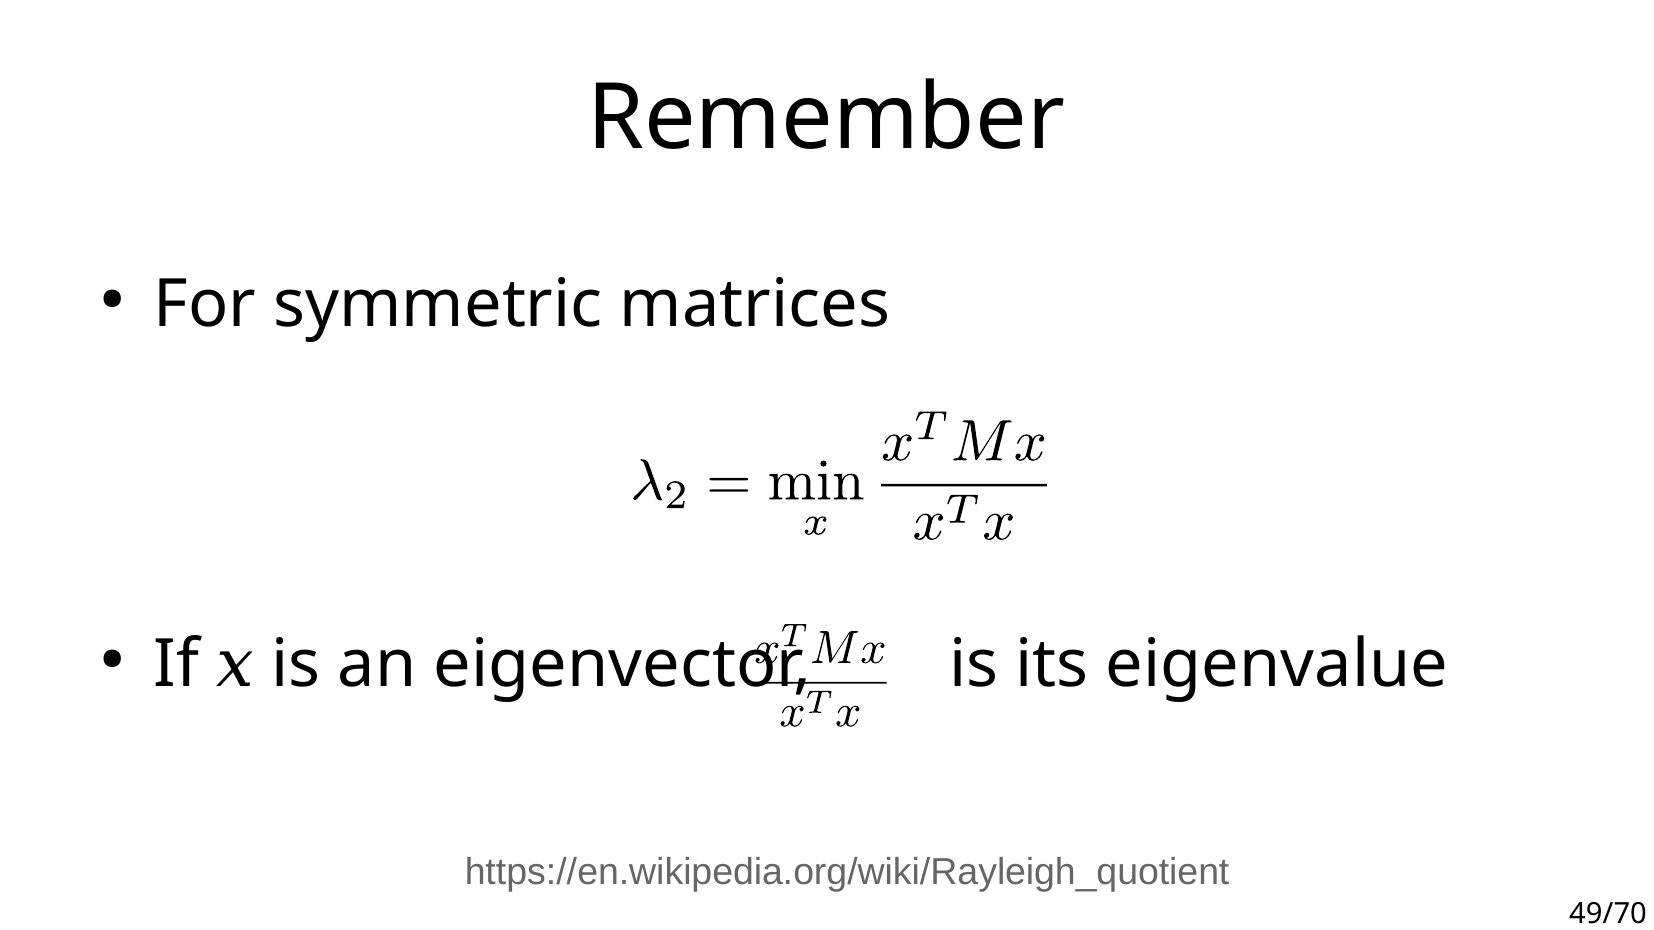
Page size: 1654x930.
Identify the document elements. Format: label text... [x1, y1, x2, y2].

list For symmetric matrices If x is an eigenvector, is its eigenvalue [82, 254, 1571, 811]
picture [754, 623, 887, 727]
text_box https://en.wikipedia.org/wiki/Rayleigh_quotient [450, 843, 1276, 901]
title Remember [82, 1, 1571, 225]
